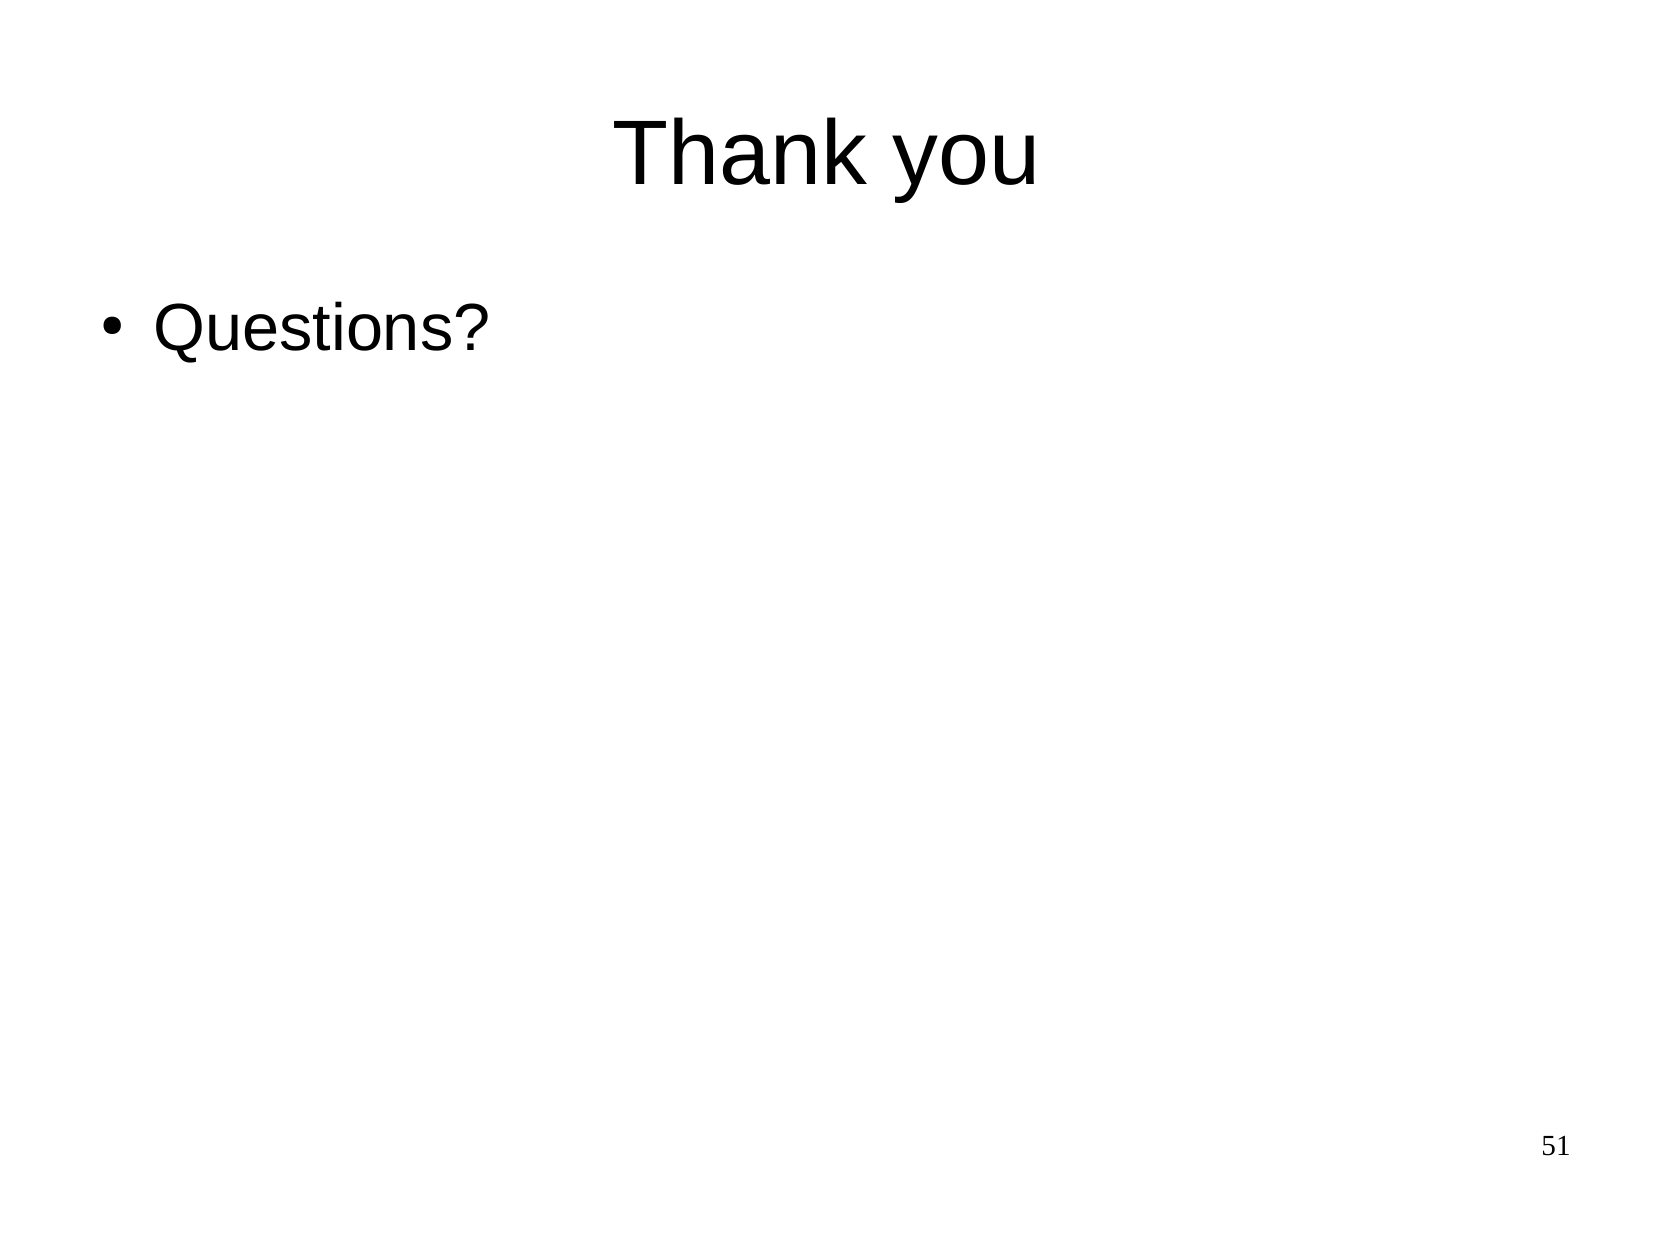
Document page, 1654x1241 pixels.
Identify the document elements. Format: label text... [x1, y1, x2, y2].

list Questions? [82, 290, 1571, 1010]
title Thank you [82, 49, 1571, 257]
